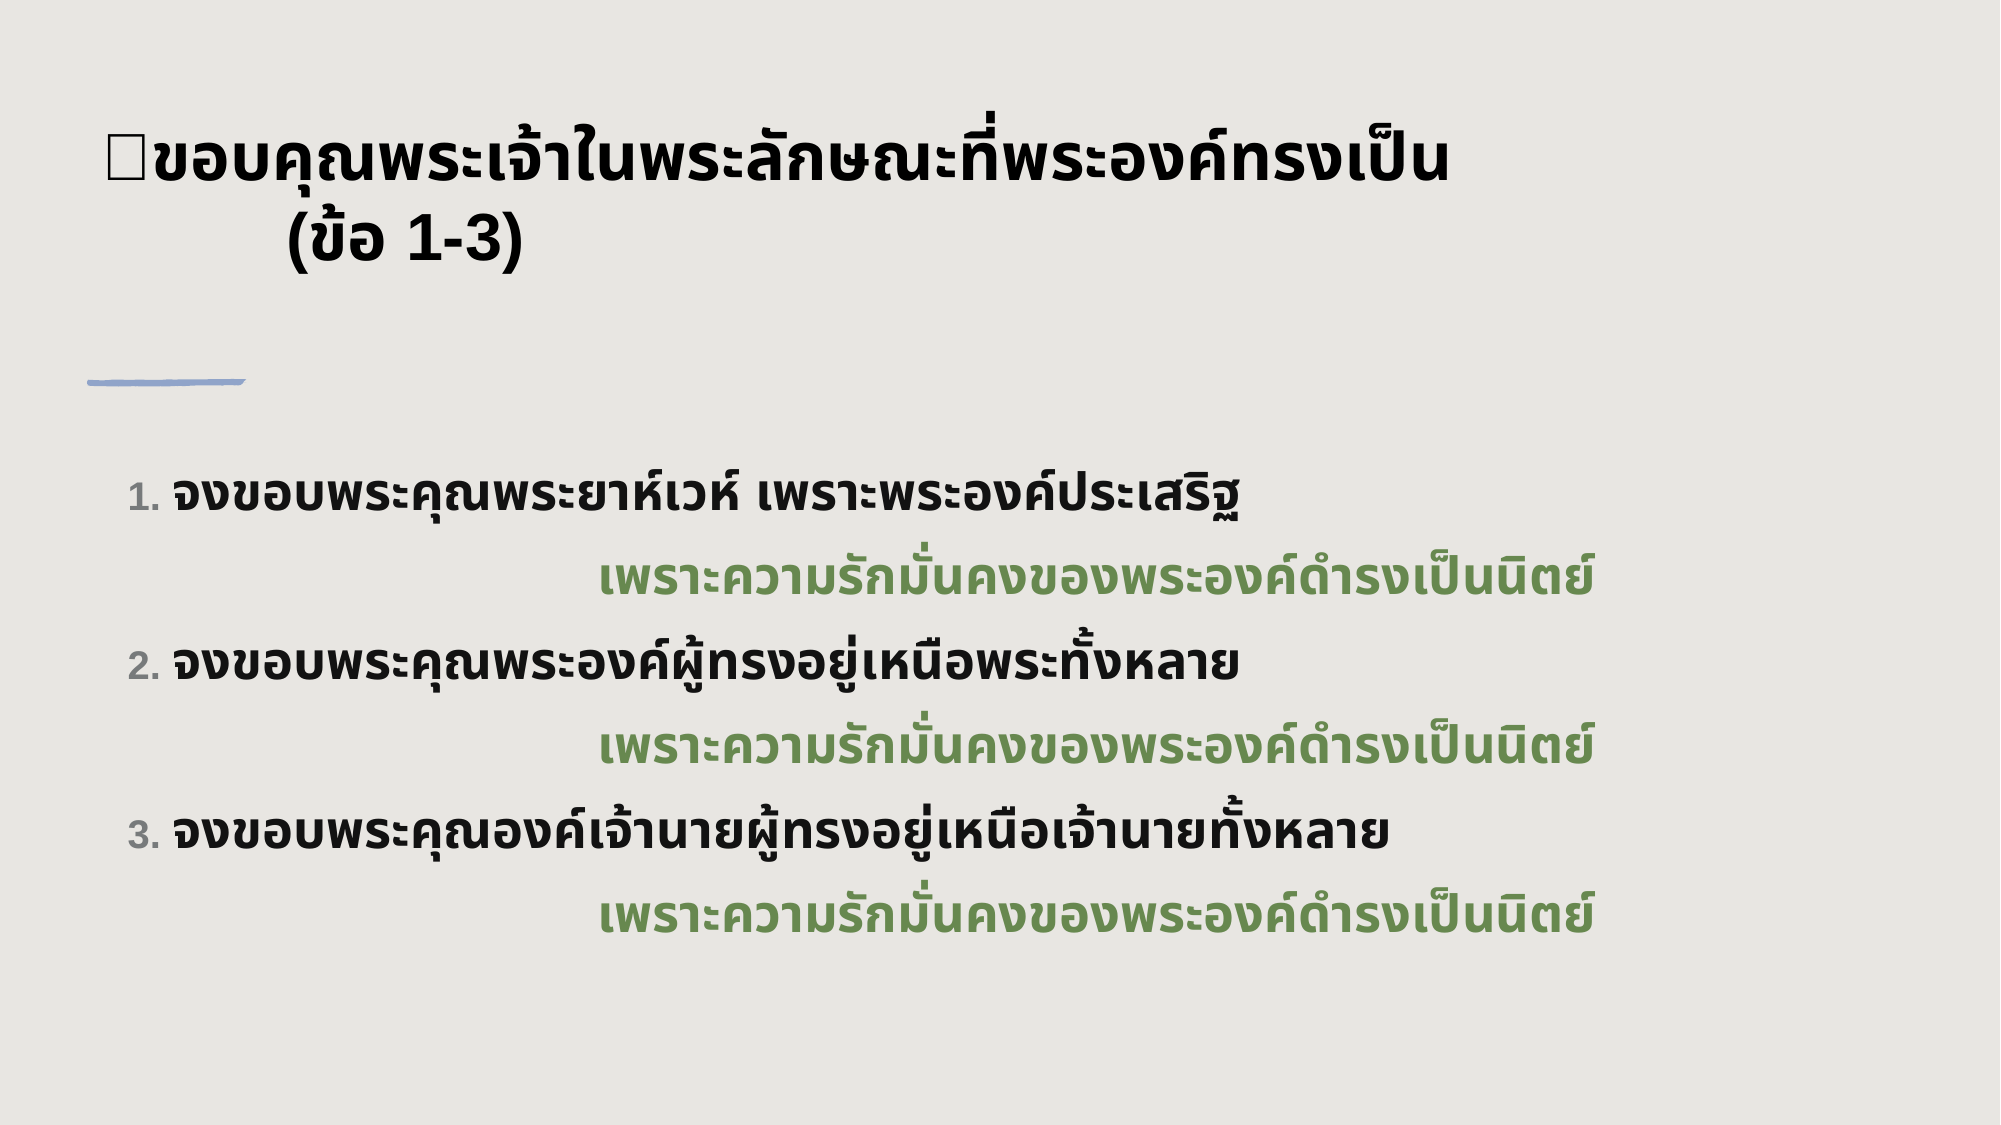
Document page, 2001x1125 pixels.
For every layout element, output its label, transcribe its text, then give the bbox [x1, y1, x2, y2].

title 🙏ขอบคุณพระเจ้าในพระลักษณะที่พระองค์ทรงเป็น (ข้อ 1-3) [86, 64, 1740, 282]
list 1. จงขอบพระคุณพระยาห์เวห์ เพราะพระองค์ประเสริฐ เพราะความรักมั่นคงของพระองค์ดำรงเป็นนิตย์ 2. จงขอบพระคุณพระองค์ผู้ทรงอยู่เหนือพระทั้งหลาย เพราะความรักมั่นคงของพระองค์ดำรงเป็นนิตย์ 3. จงขอบพระคุณองค์เจ้านายผู้ทรงอยู่เหนือเจ้านายทั้งหลาย เพราะความรักมั่นคงของพระองค์ดำรงเป็นนิตย์ [112, 408, 1876, 1051]
